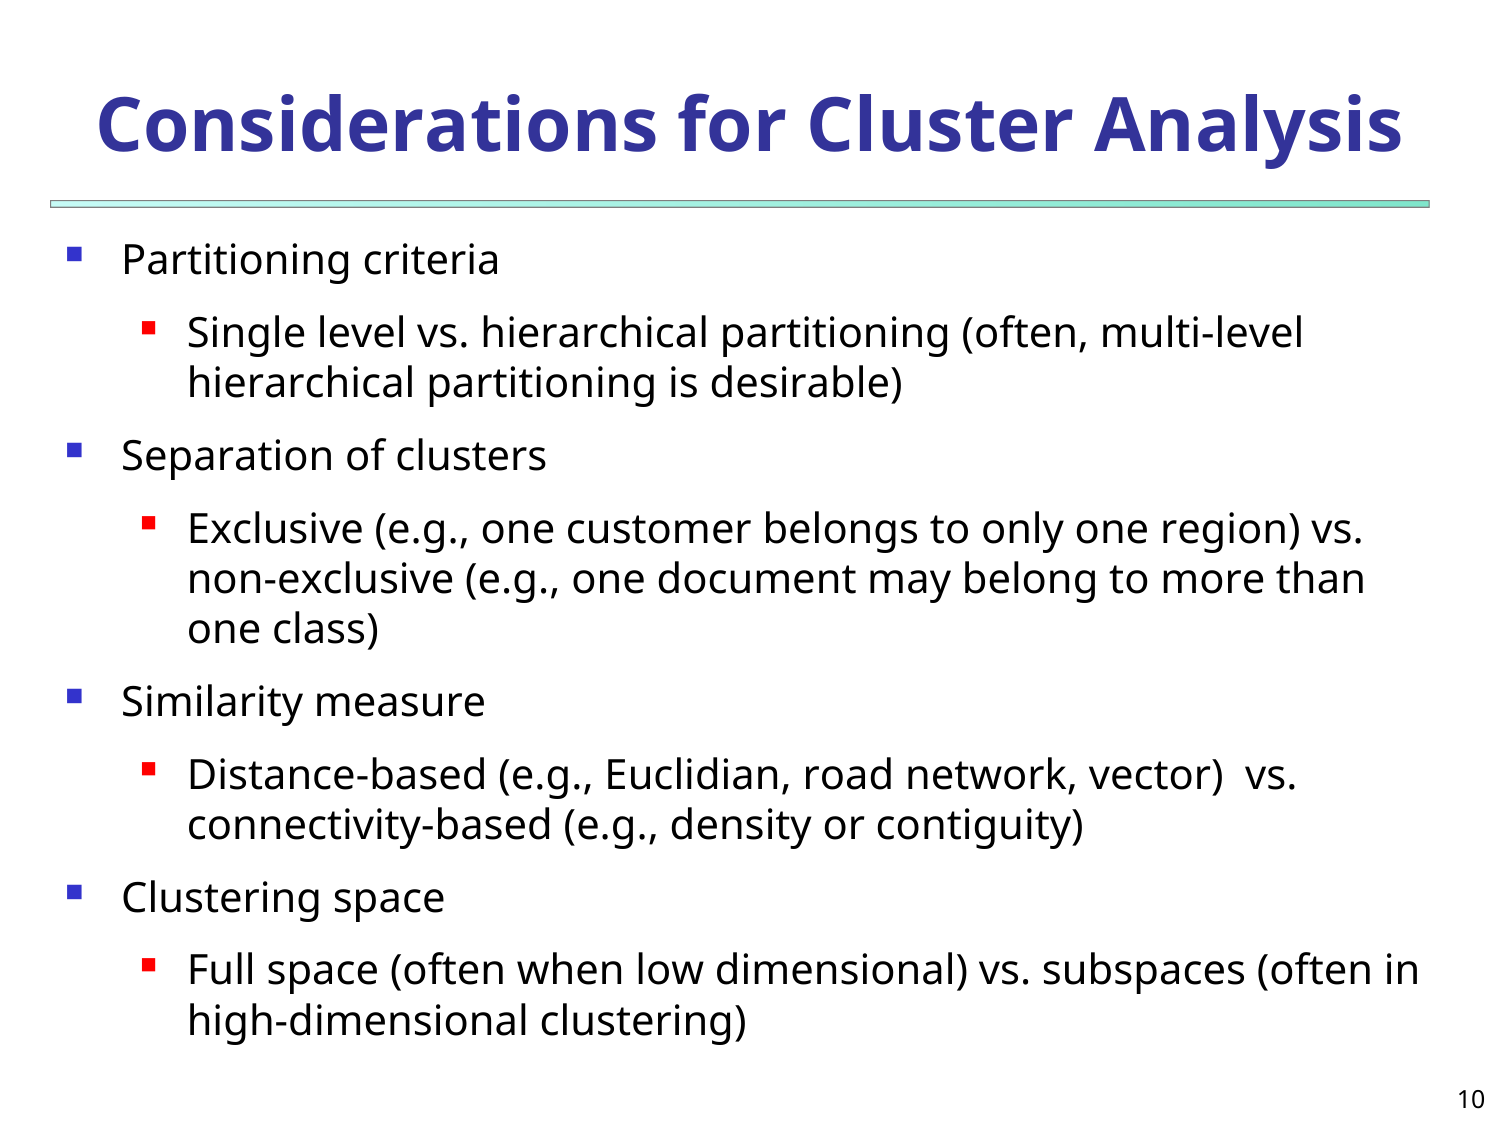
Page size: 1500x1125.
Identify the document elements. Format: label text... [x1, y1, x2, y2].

text_box 18 [1187, 1062, 1500, 1125]
list Partitioning criteria Single level vs. hierarchical partitioning (often, multi-level hierarchical partitioning is desirable) Separation of clusters Exclusive (e.g., one customer belongs to only one region) vs. non-exclusive (e.g., one document may belong to more than one class) Similarity measure Distance-based (e.g., Euclidian, road network, vector) vs. connectivity-based (e.g., density or contiguity) Clustering space Full space (often when low dimensional) vs. subspaces (often in high-dimensional clustering) [49, 224, 1438, 1063]
title Considerations for Cluster Analysis [0, 0, 1500, 175]
